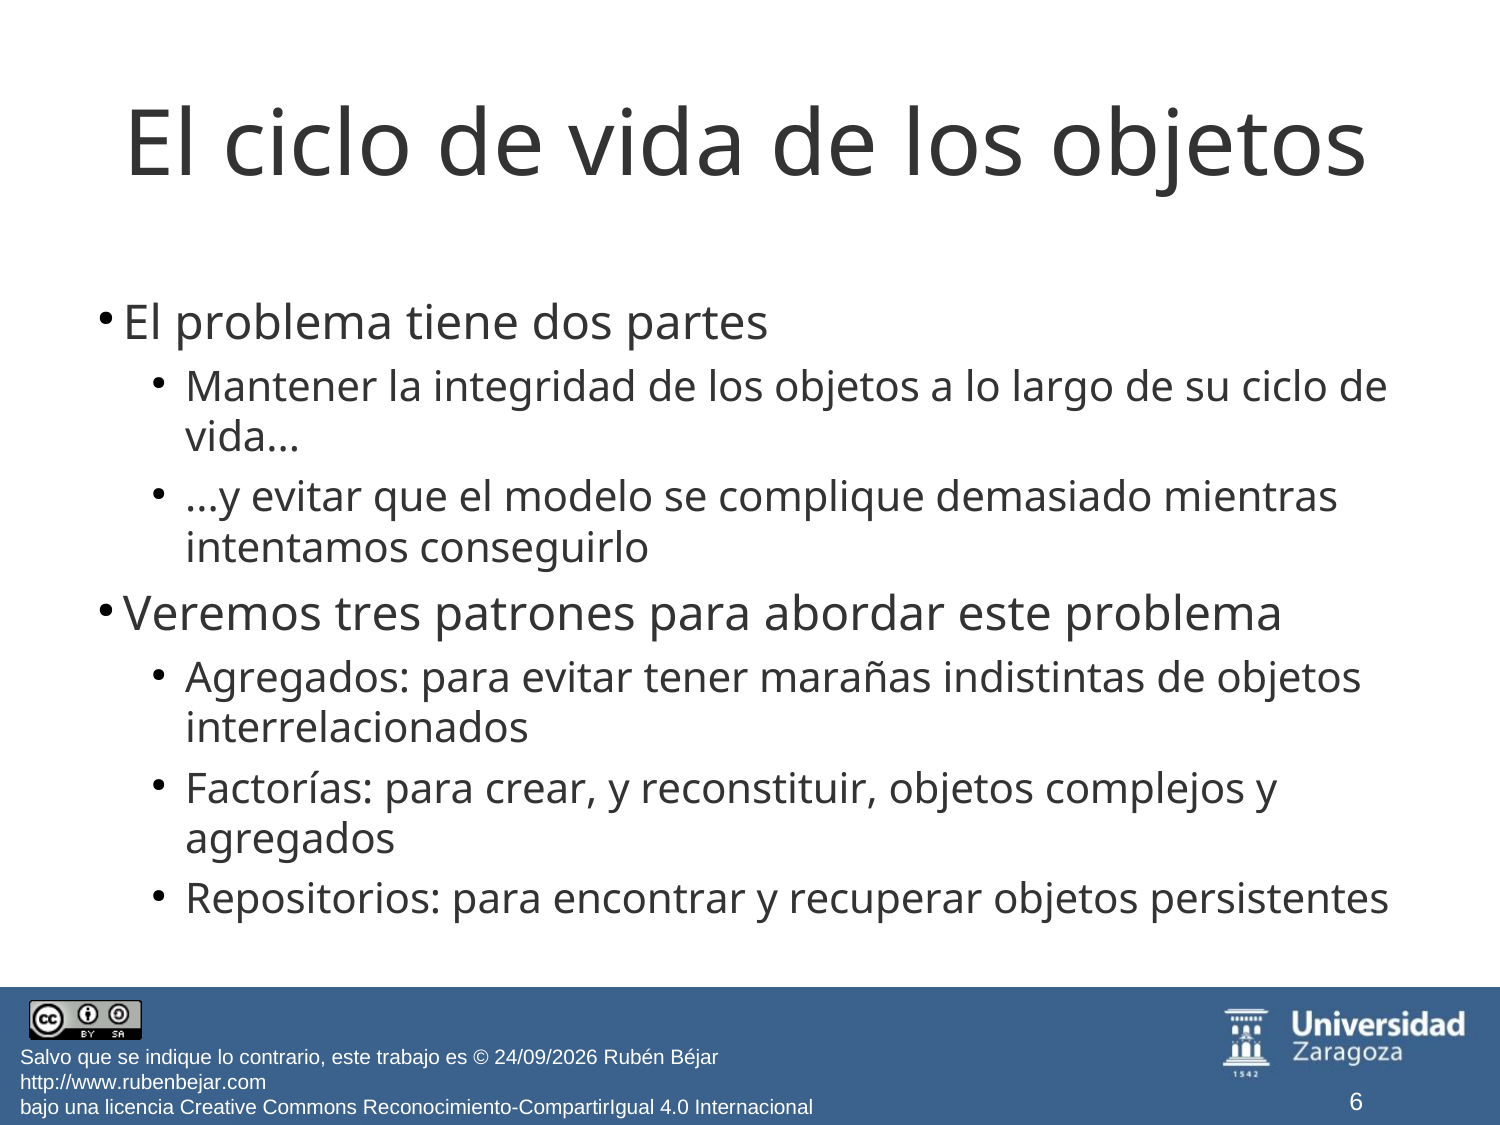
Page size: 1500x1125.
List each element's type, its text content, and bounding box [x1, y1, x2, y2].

picture [0, 987, 1500, 1125]
list El problema tiene dos partes Mantener la integridad de los objetos a lo largo de su ciclo de vida... ...y evitar que el modelo se complique demasiado mientras intentamos conseguirlo Veremos tres patrones para abordar este problema Agregados: para evitar tener marañas indistintas de objetos interrelacionados Factorías: para crear, y reconstituir, objetos complejos y agregados Repositorios: para encontrar y recuperar objetos persistentes [82, 283, 1418, 957]
title El ciclo de vida de los objetos [74, 21, 1420, 257]
